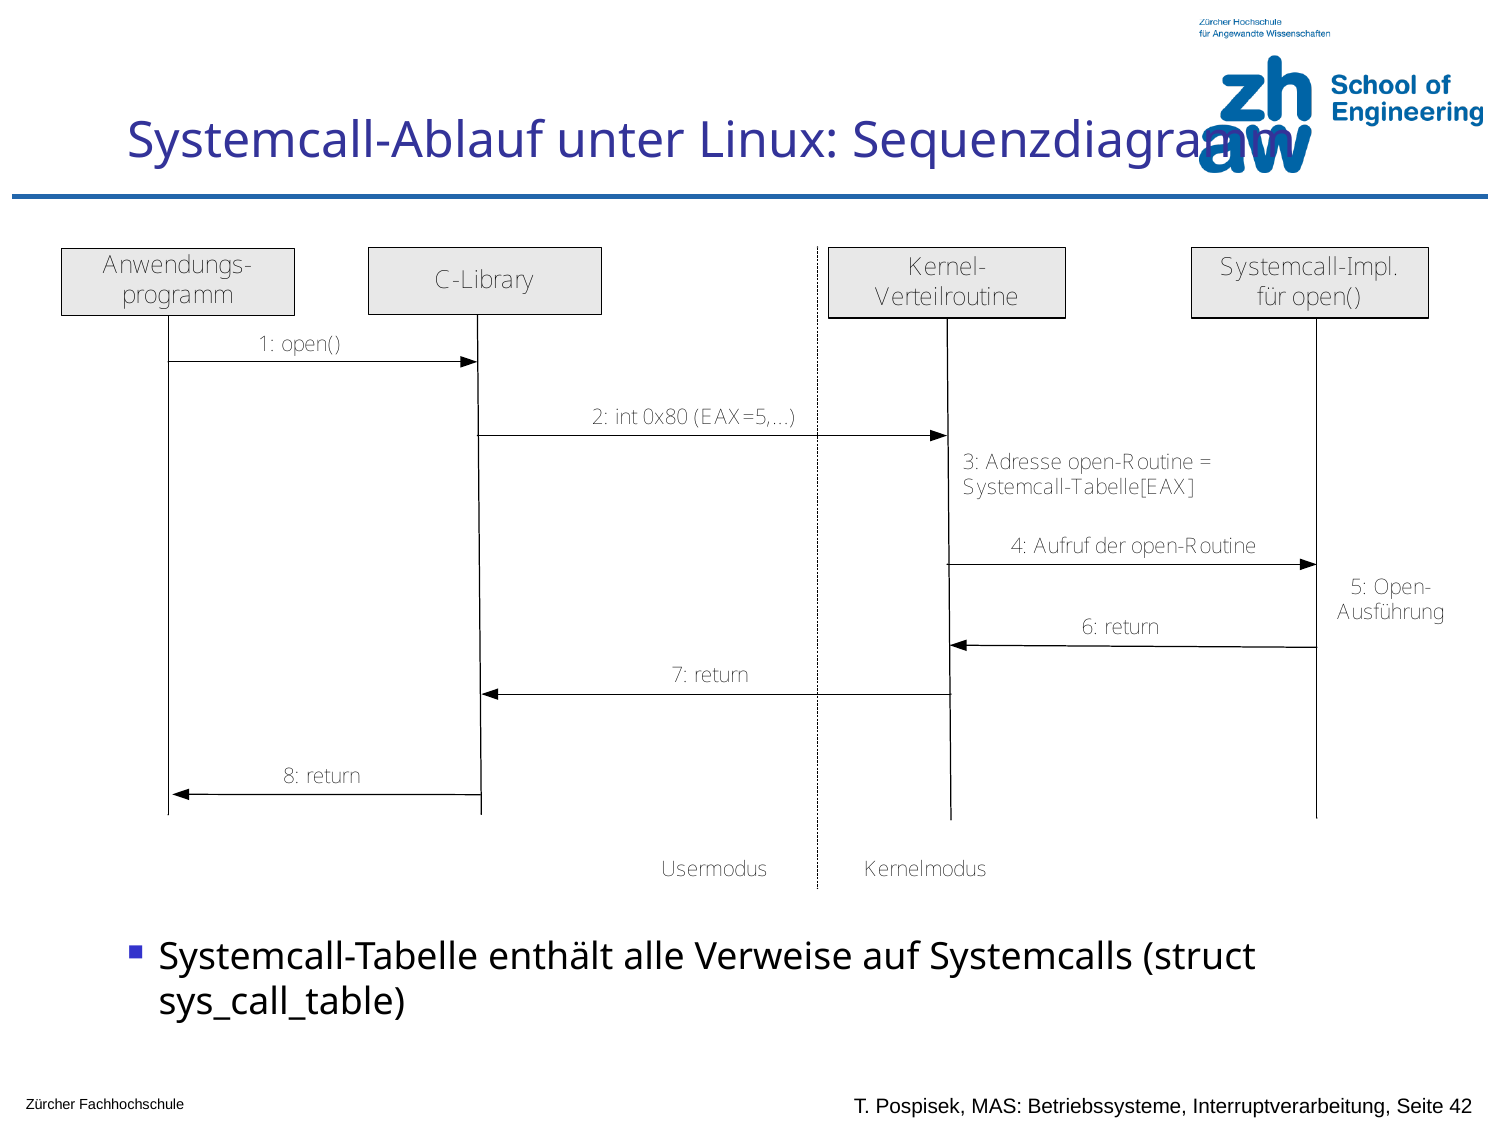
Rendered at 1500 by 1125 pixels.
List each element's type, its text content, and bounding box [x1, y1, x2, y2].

title Systemcall-Ablauf unter Linux: Sequenzdiagramm [112, 50, 1391, 175]
text_box Systemcall-Tabelle enthält alle Verweise auf Systemcalls (struct sys_call_table) [112, 924, 1350, 1030]
picture [59, 243, 1489, 892]
picture [1199, 19, 1483, 173]
